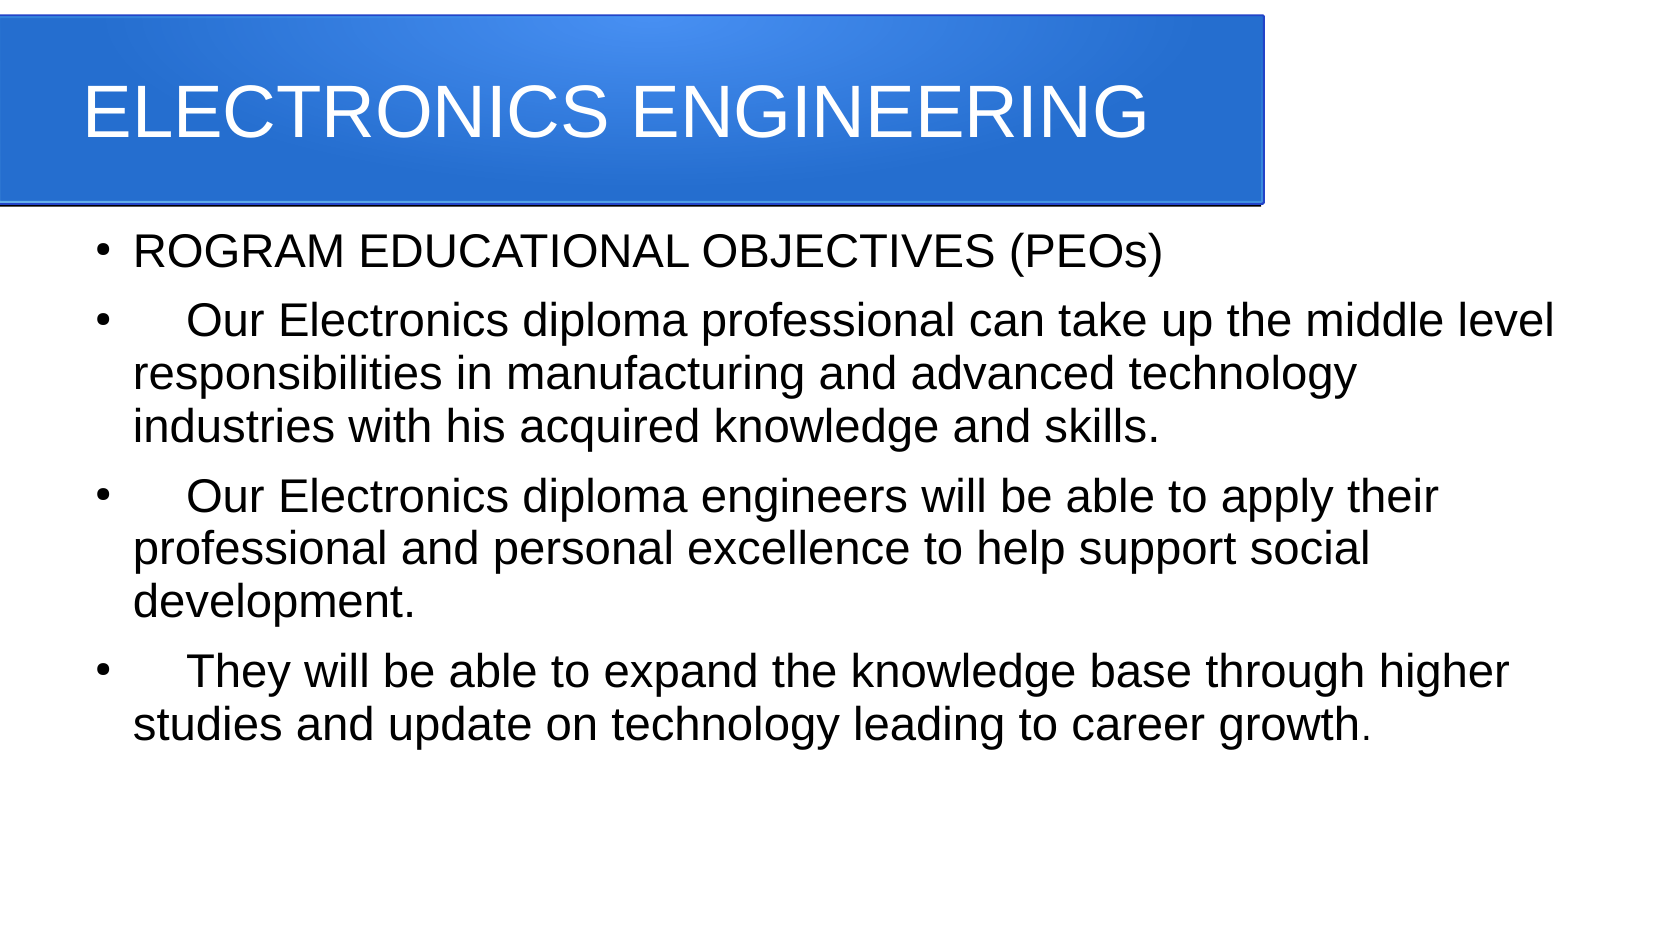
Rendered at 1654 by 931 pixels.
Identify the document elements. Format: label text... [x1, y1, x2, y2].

title ELECTRONICS ENGINEERING [82, 35, 1235, 189]
list ROGRAM EDUCATIONAL OBJECTIVES (PEOs) Our Electronics diploma professional can take up the middle level responsibilities in manufacturing and advanced technology industries with his acquired knowledge and skills. Our Electronics diploma engineers will be able to apply their professional and personal excellence to help support social development. They will be able to expand the knowledge base through higher studies and update on technology leading to career growth. [82, 224, 1571, 764]
